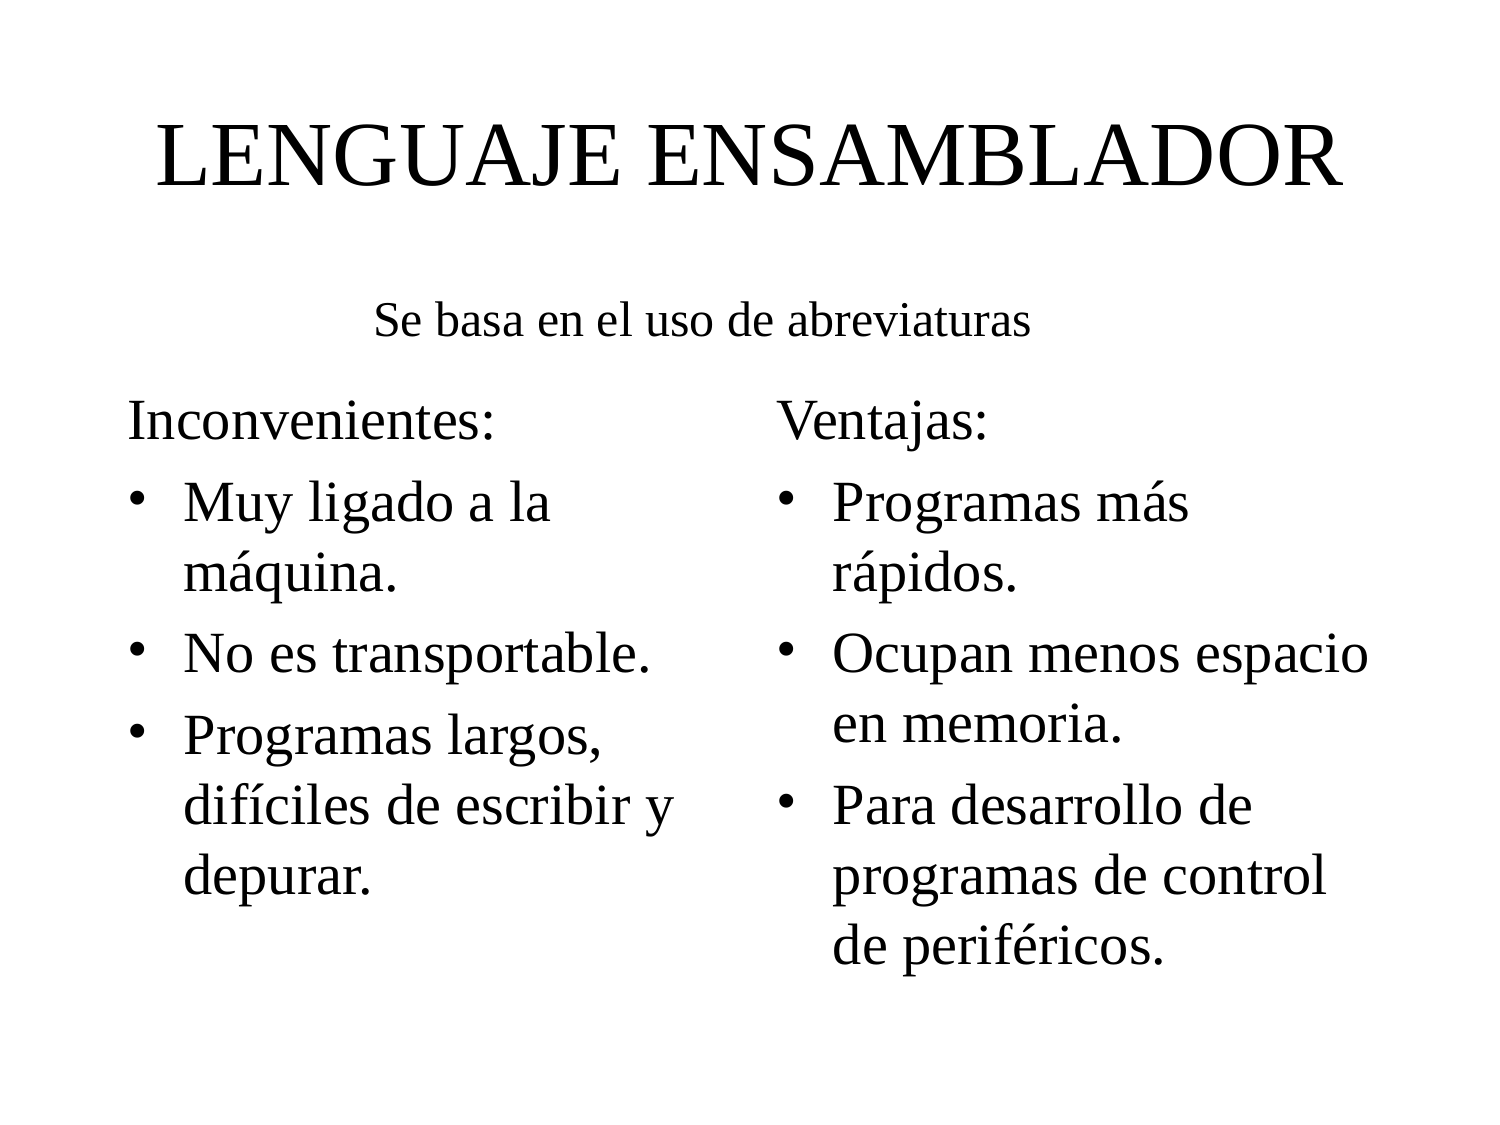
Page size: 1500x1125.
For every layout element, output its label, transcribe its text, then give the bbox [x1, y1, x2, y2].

text_box Se basa en el uso de abreviaturas [242, 278, 1164, 354]
list Inconvenientes: Muy ligado a la máquina. No es transportable. Programas largos, difíciles de escribir y depurar. [112, 373, 738, 1049]
title LENGUAJE ENSAMBLADOR [112, 54, 1388, 243]
list Ventajas: Programas más rápidos. Ocupan menos espacio en memoria. Para desarrollo de programas de control de periféricos. [761, 373, 1387, 1049]
